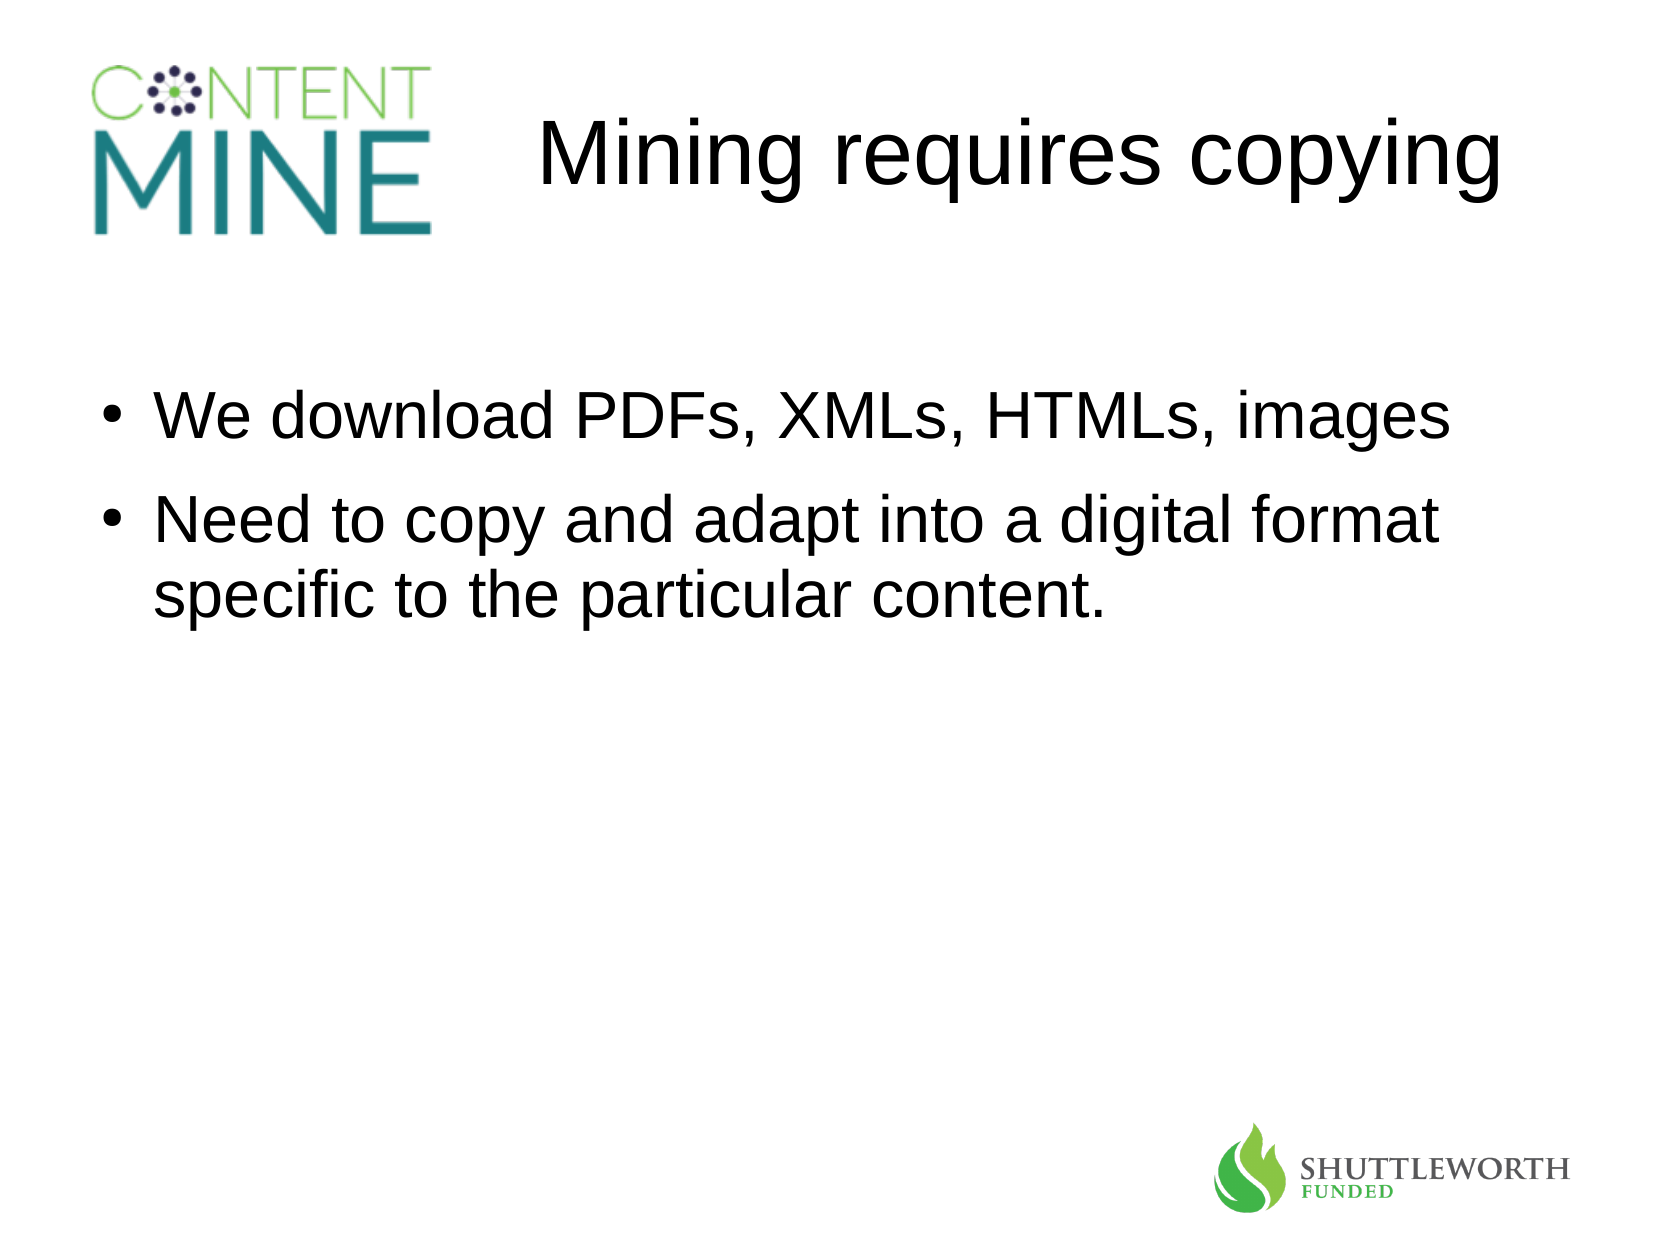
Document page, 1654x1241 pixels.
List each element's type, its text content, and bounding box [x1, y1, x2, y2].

picture [91, 64, 432, 236]
picture [1200, 1112, 1581, 1222]
list We download PDFs, XMLs, HTMLs, images Need to copy and adapt into a digital format specific to the particular content. [82, 377, 1571, 1010]
title Mining requires copying [472, 49, 1571, 257]
